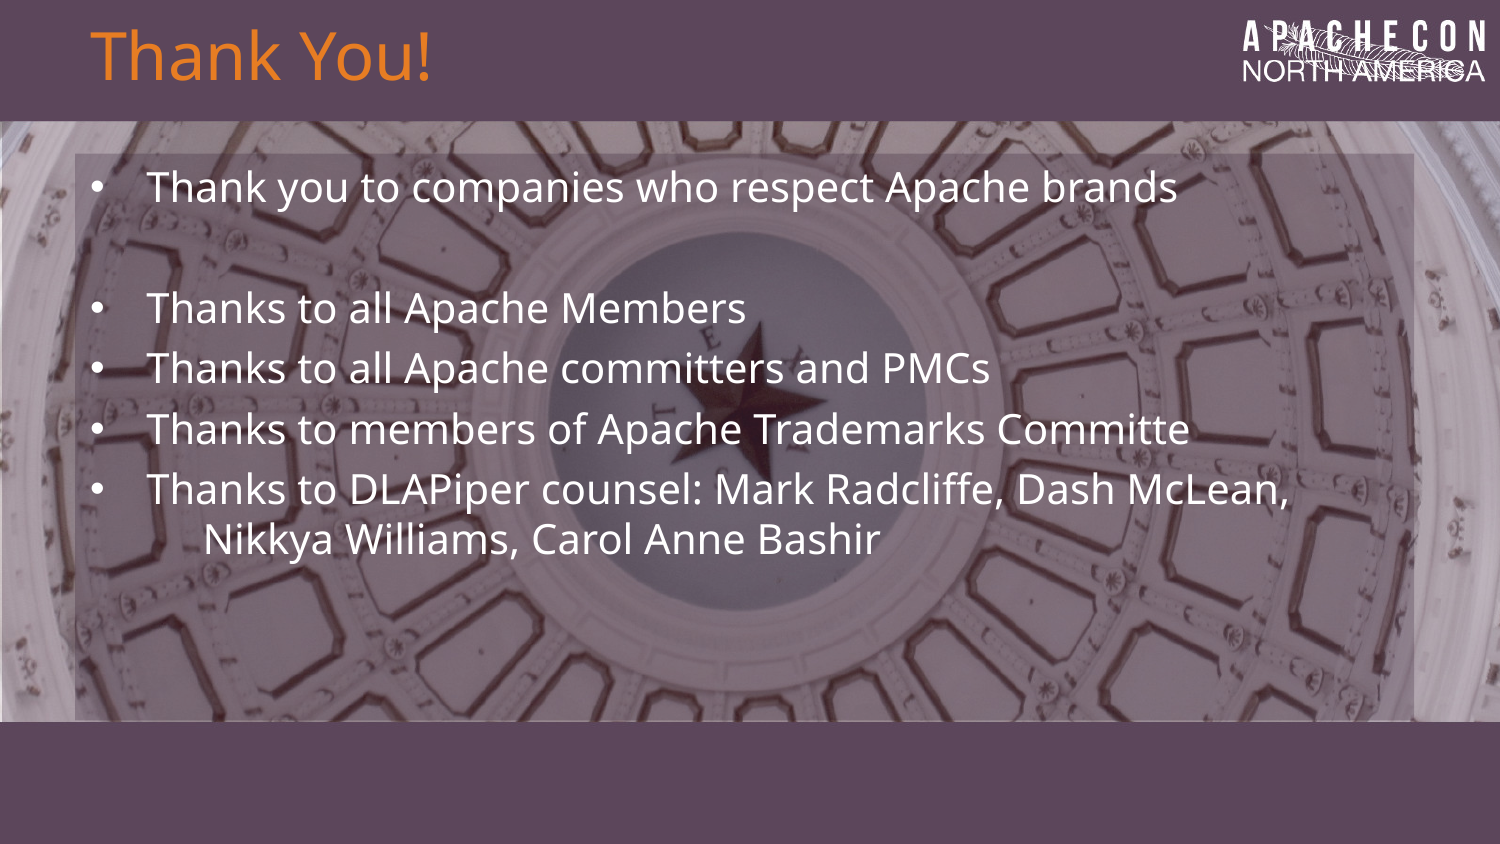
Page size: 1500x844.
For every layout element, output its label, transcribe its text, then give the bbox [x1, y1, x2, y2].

picture [0, 0, 1500, 844]
text_box Thank You! [75, 6, 1116, 107]
text_box Thank you to companies who respect Apache brands Thanks to all Apache Members Thanks to all Apache committers and PMCs Thanks to members of Apache Trademarks Committe Thanks to DLAPiper counsel: Mark Radcliffe, Dash McLean, Nikkya Williams, Carol Anne Bashir [75, 153, 1415, 721]
